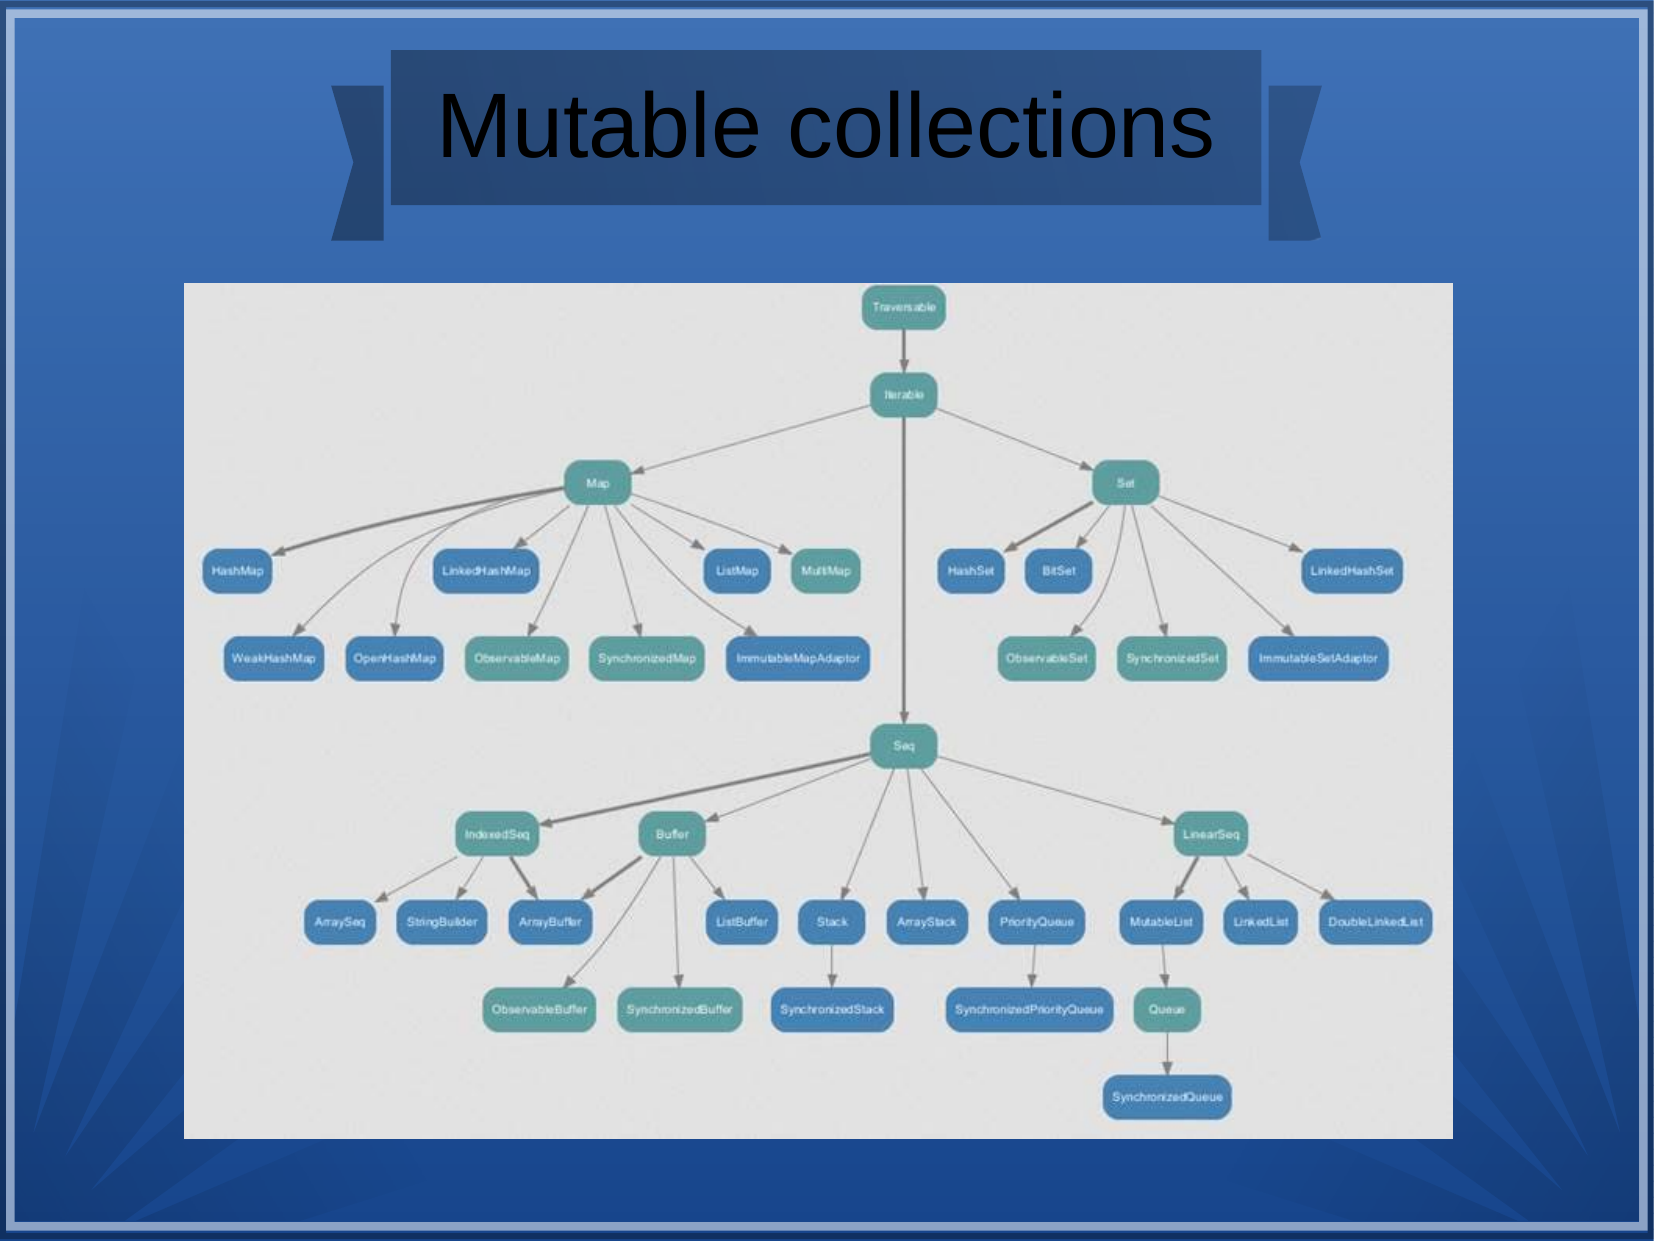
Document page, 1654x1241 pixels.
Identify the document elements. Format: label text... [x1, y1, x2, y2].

title Mutable collections [389, 47, 1264, 205]
picture [184, 283, 1453, 1139]
